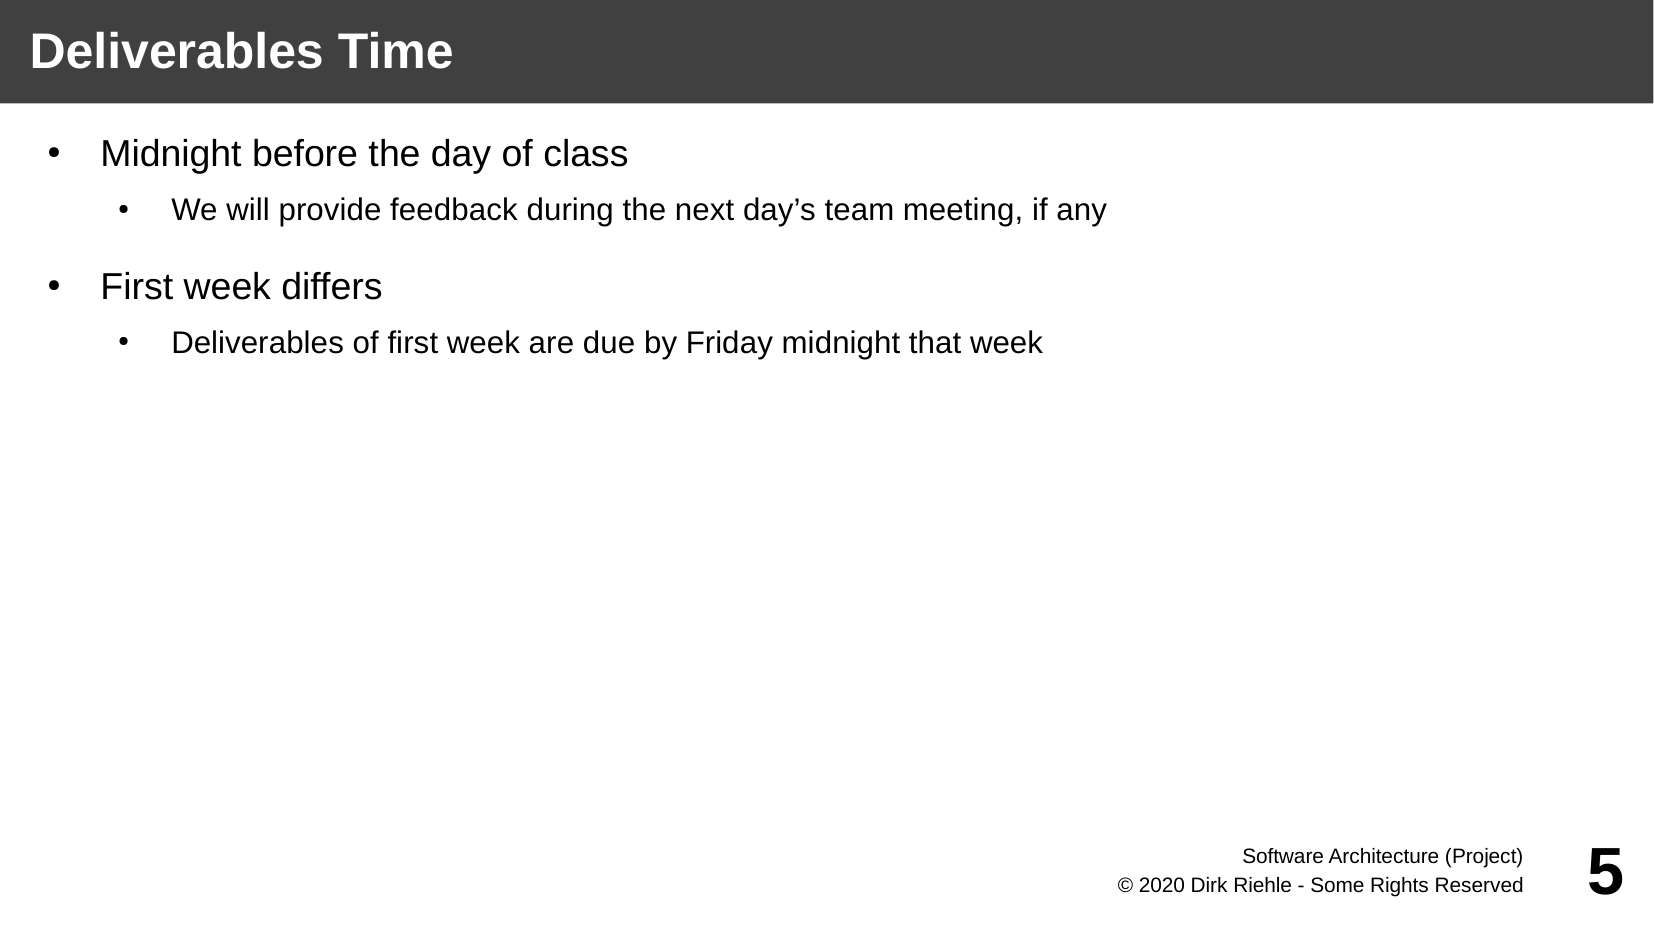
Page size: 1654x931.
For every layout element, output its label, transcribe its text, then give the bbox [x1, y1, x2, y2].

list Midnight before the day of class We will provide feedback during the next day’s team meeting, if any First week differs Deliverables of first week are due by Friday midnight that week [29, 132, 1625, 813]
title Deliverables Time [0, 0, 1654, 104]
